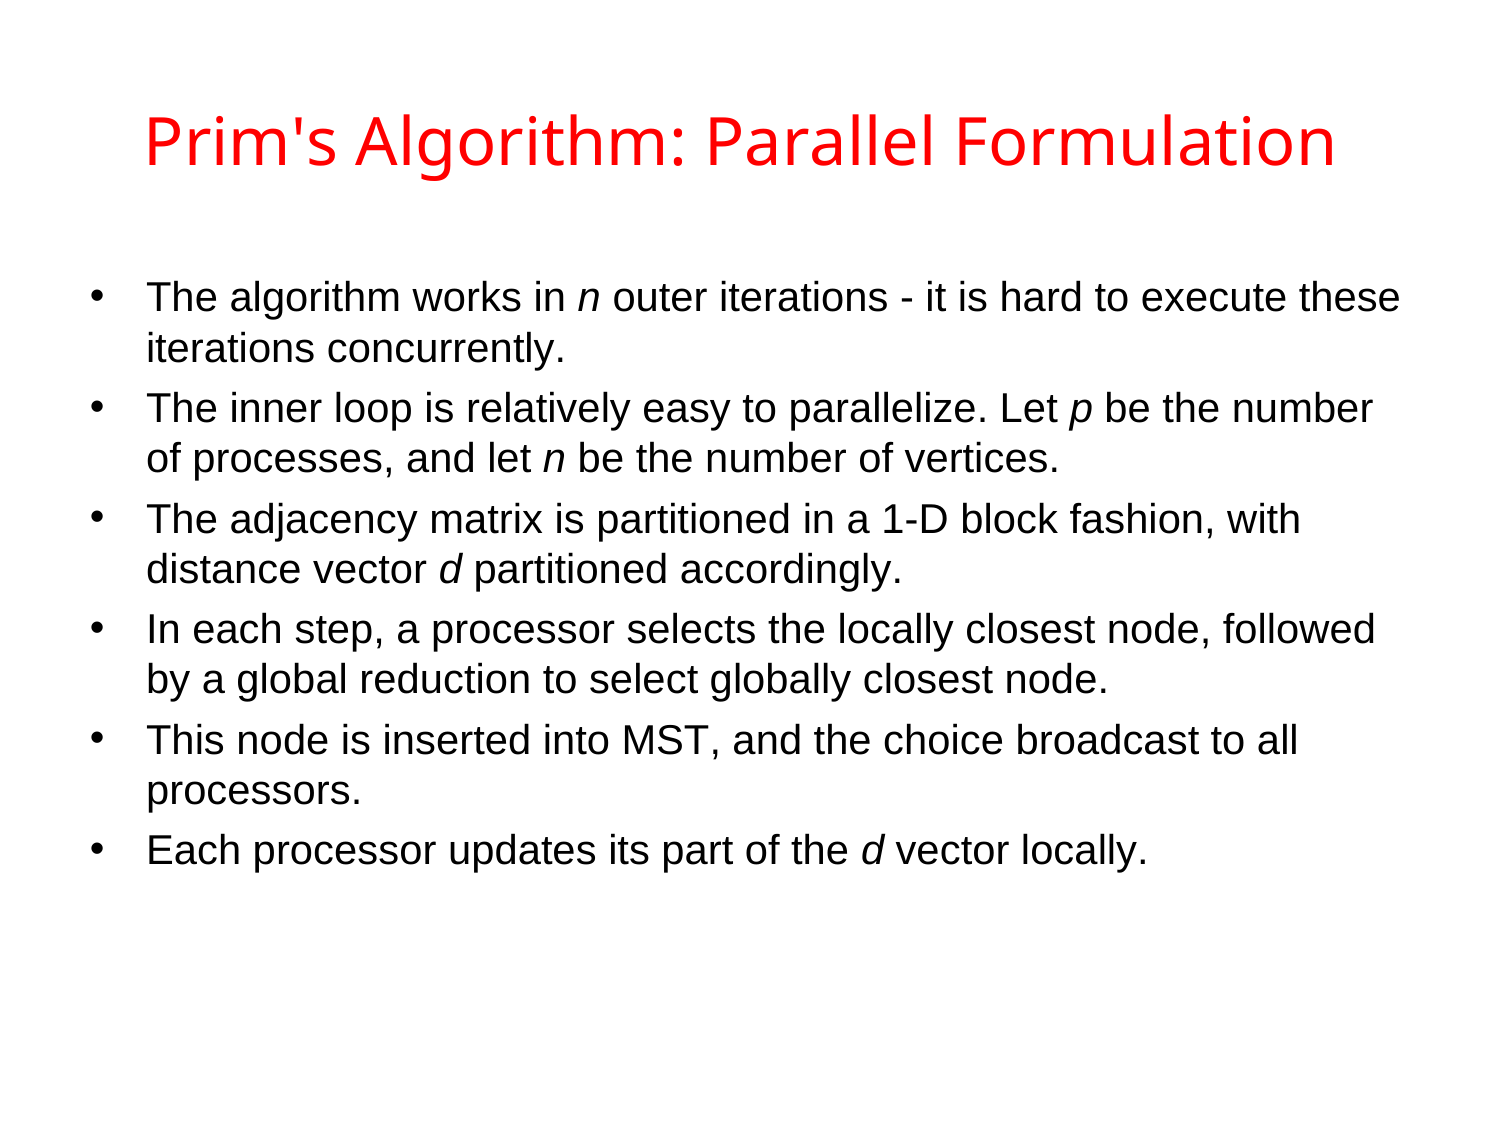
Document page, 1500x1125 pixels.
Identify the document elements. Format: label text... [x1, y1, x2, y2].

list The algorithm works in n outer iterations - it is hard to execute these iterations concurrently. The inner loop is relatively easy to parallelize. Let p be the number of processes, and let n be the number of vertices. The adjacency matrix is partitioned in a 1-D block fashion, with distance vector d partitioned accordingly. In each step, a processor selects the locally closest node, followed by a global reduction to select globally closest node. This node is inserted into MST, and the choice broadcast to all processors. Each processor updates its part of the d vector locally. [75, 262, 1426, 1005]
title Prim's Algorithm: Parallel Formulation [75, 45, 1426, 233]
